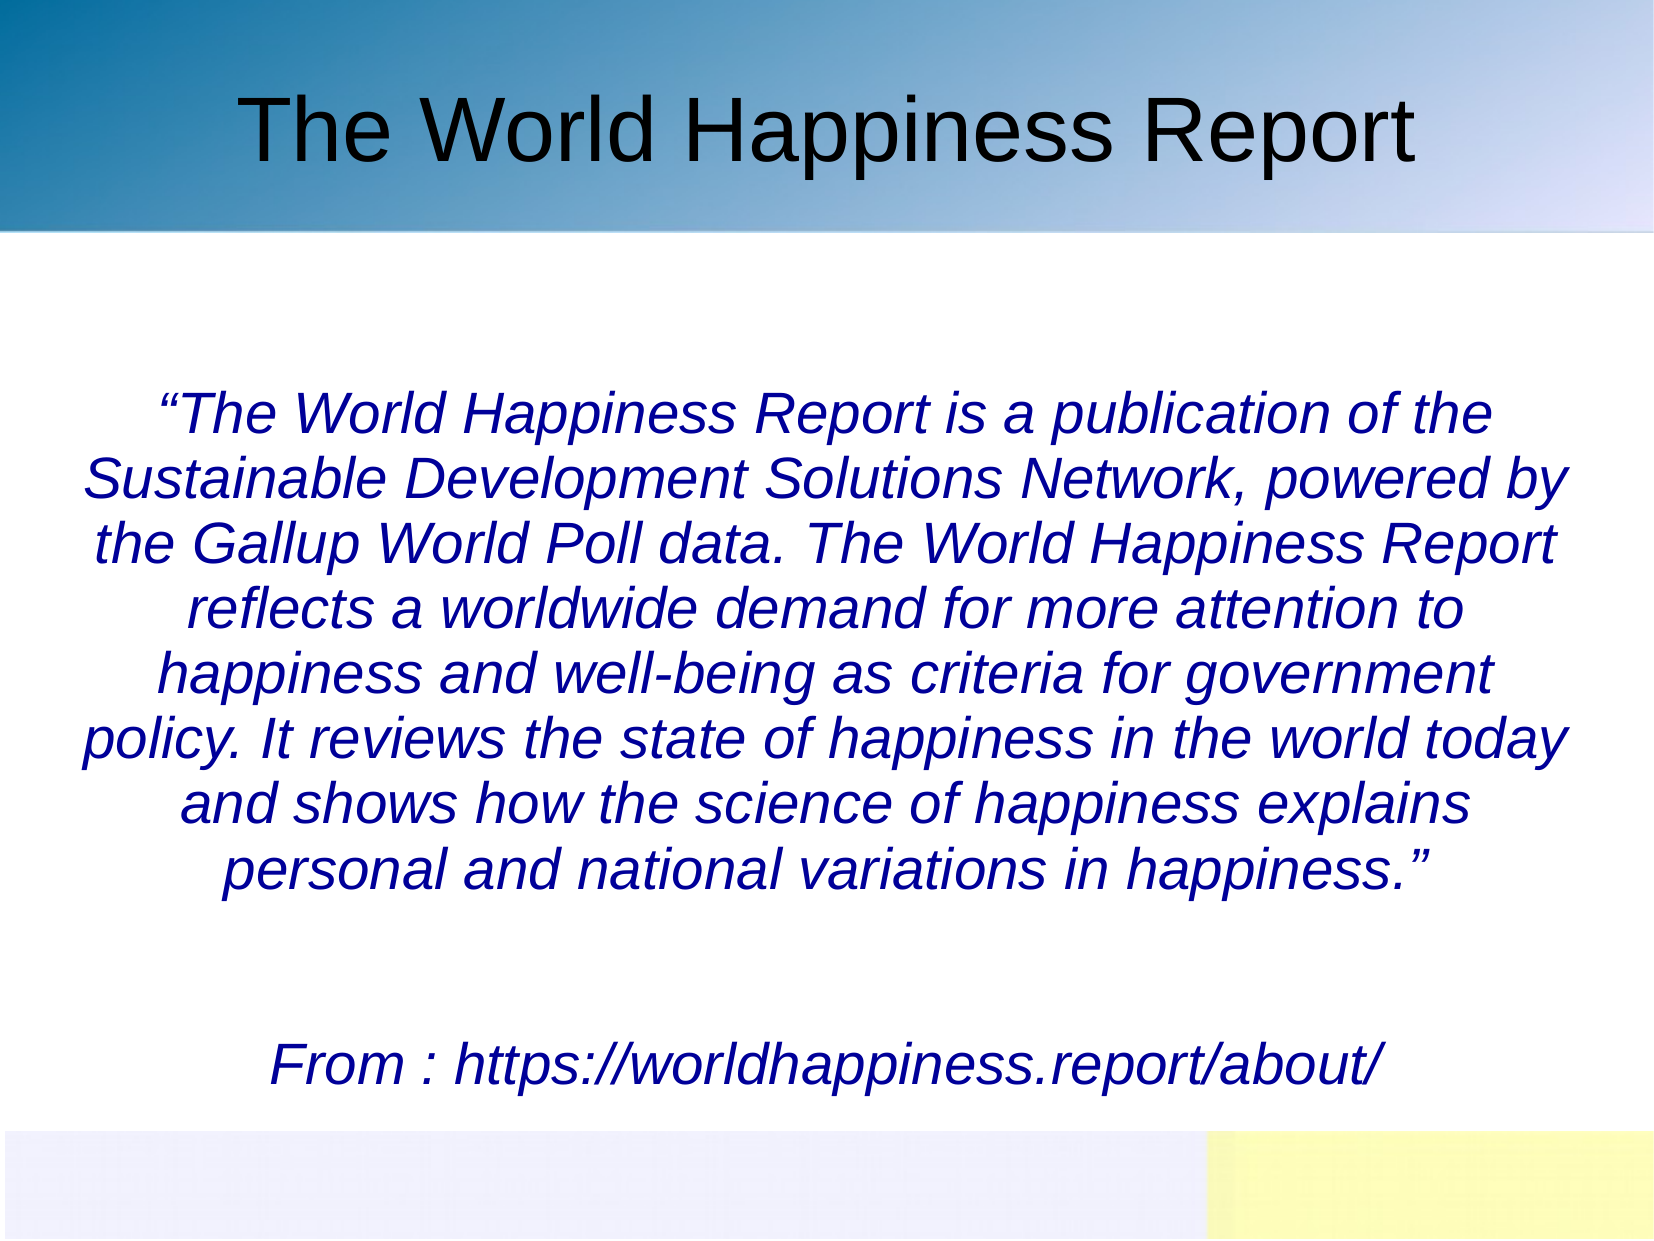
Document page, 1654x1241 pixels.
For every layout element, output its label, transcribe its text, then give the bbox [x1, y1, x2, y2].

title The World Happiness Report [82, 25, 1571, 233]
picture [5, 1131, 1654, 1239]
subtitle “The World Happiness Report is a publication of the Sustainable Development Solutions Network, powered by the Gallup World Poll data. The World Happiness Report reflects a worldwide demand for more attention to happiness and well-being as criteria for government policy. It reviews the state of happiness in the world today and shows how the science of happiness explains personal and national variations in happiness.” From : https://worldhappiness.report/about/ [82, 379, 1571, 1099]
picture [0, 0, 1654, 233]
